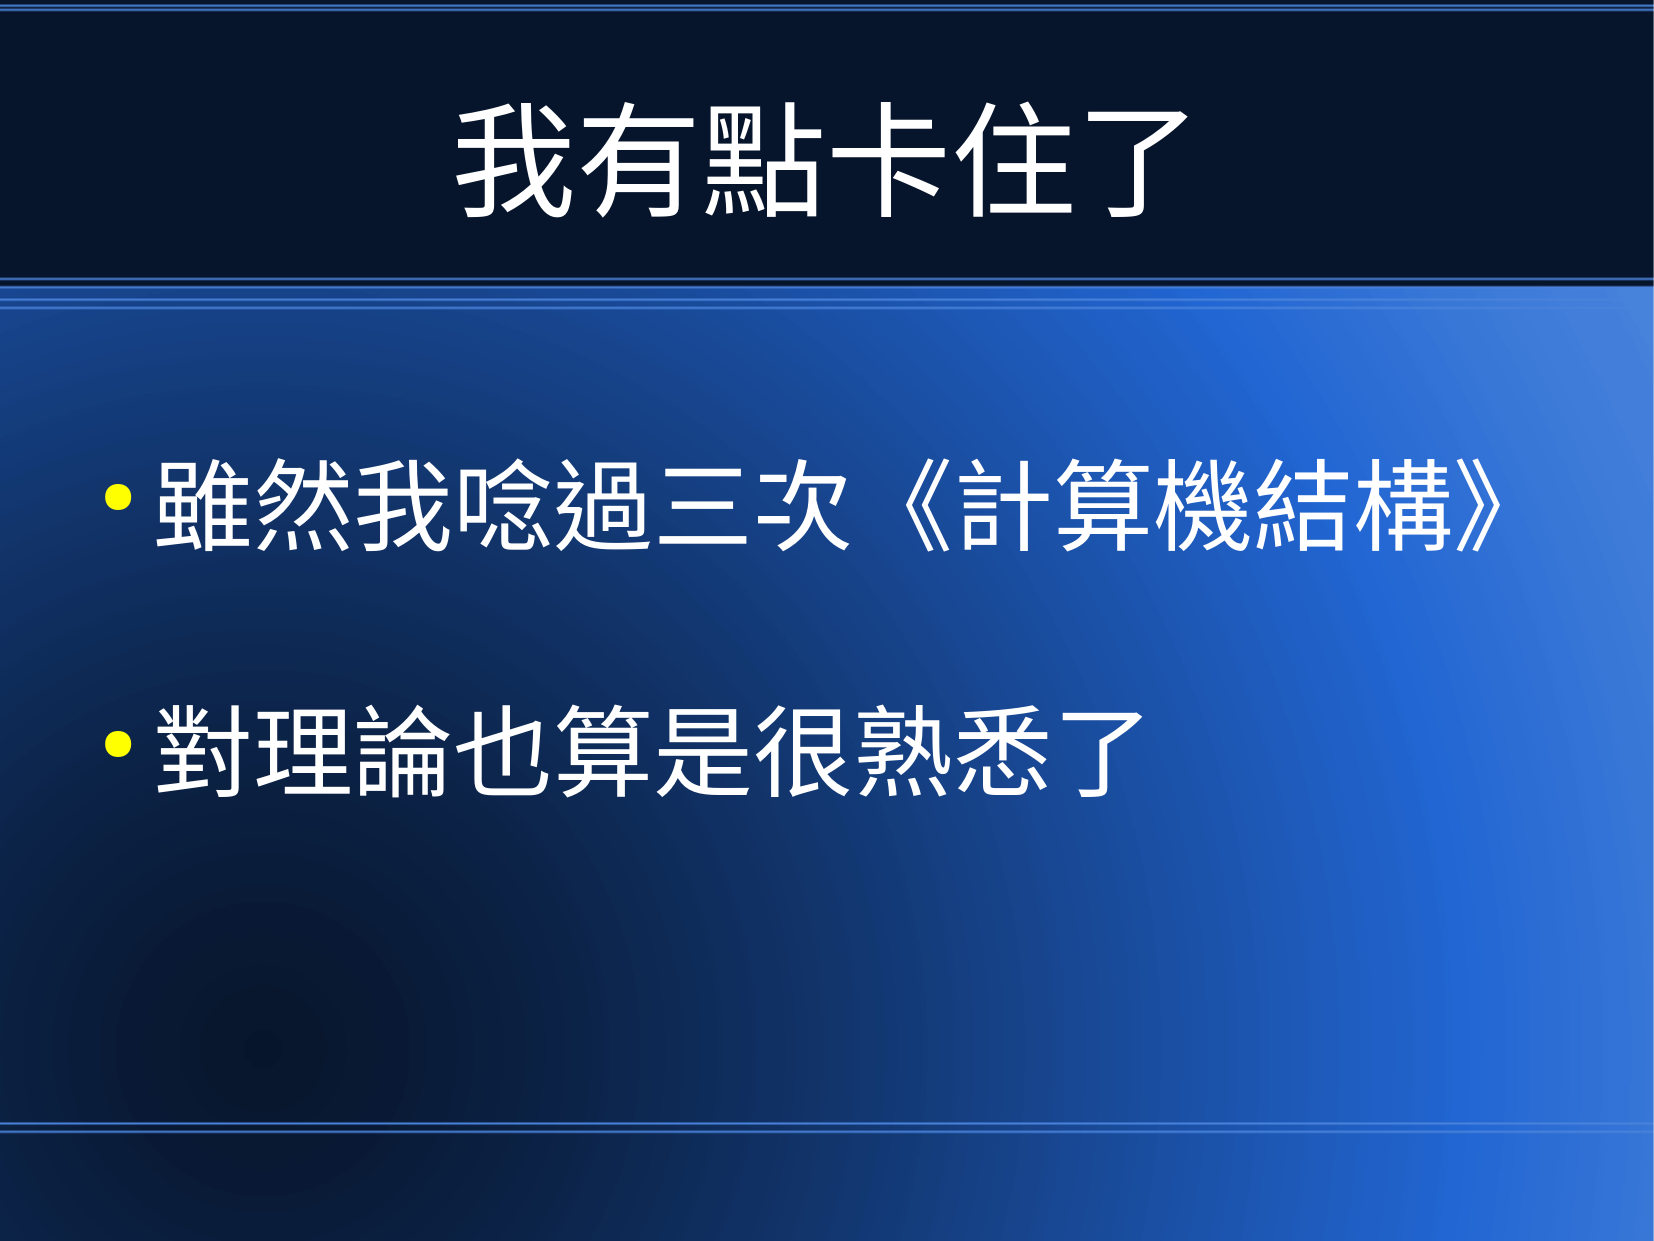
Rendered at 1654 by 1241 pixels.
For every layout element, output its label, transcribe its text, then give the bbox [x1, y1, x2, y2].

picture [0, 0, 1654, 1241]
list 雖然我唸過三次《計算機結構》 對理論也算是很熟悉了 [82, 355, 1571, 1241]
title 我有點卡住了 [82, 49, 1571, 257]
